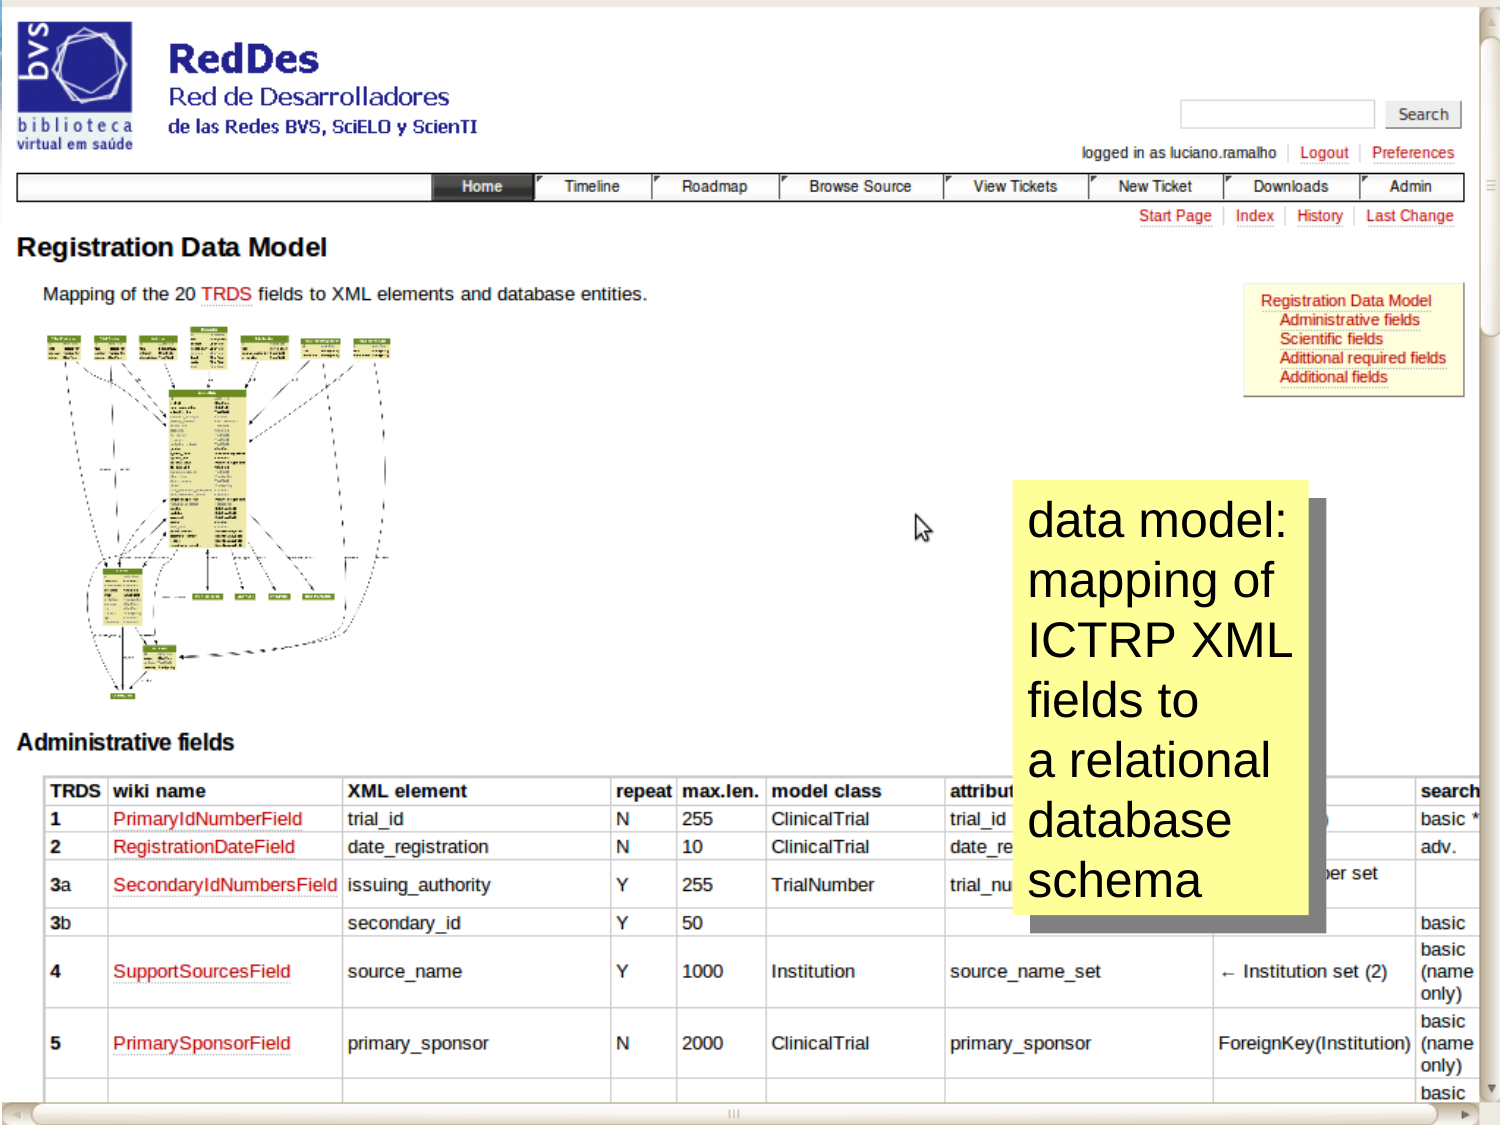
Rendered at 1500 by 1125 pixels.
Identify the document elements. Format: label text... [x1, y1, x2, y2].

text_box data model: mapping of ICTRP XML fields to a relational database schema [1012, 480, 1309, 916]
picture [0, 0, 1500, 1125]
